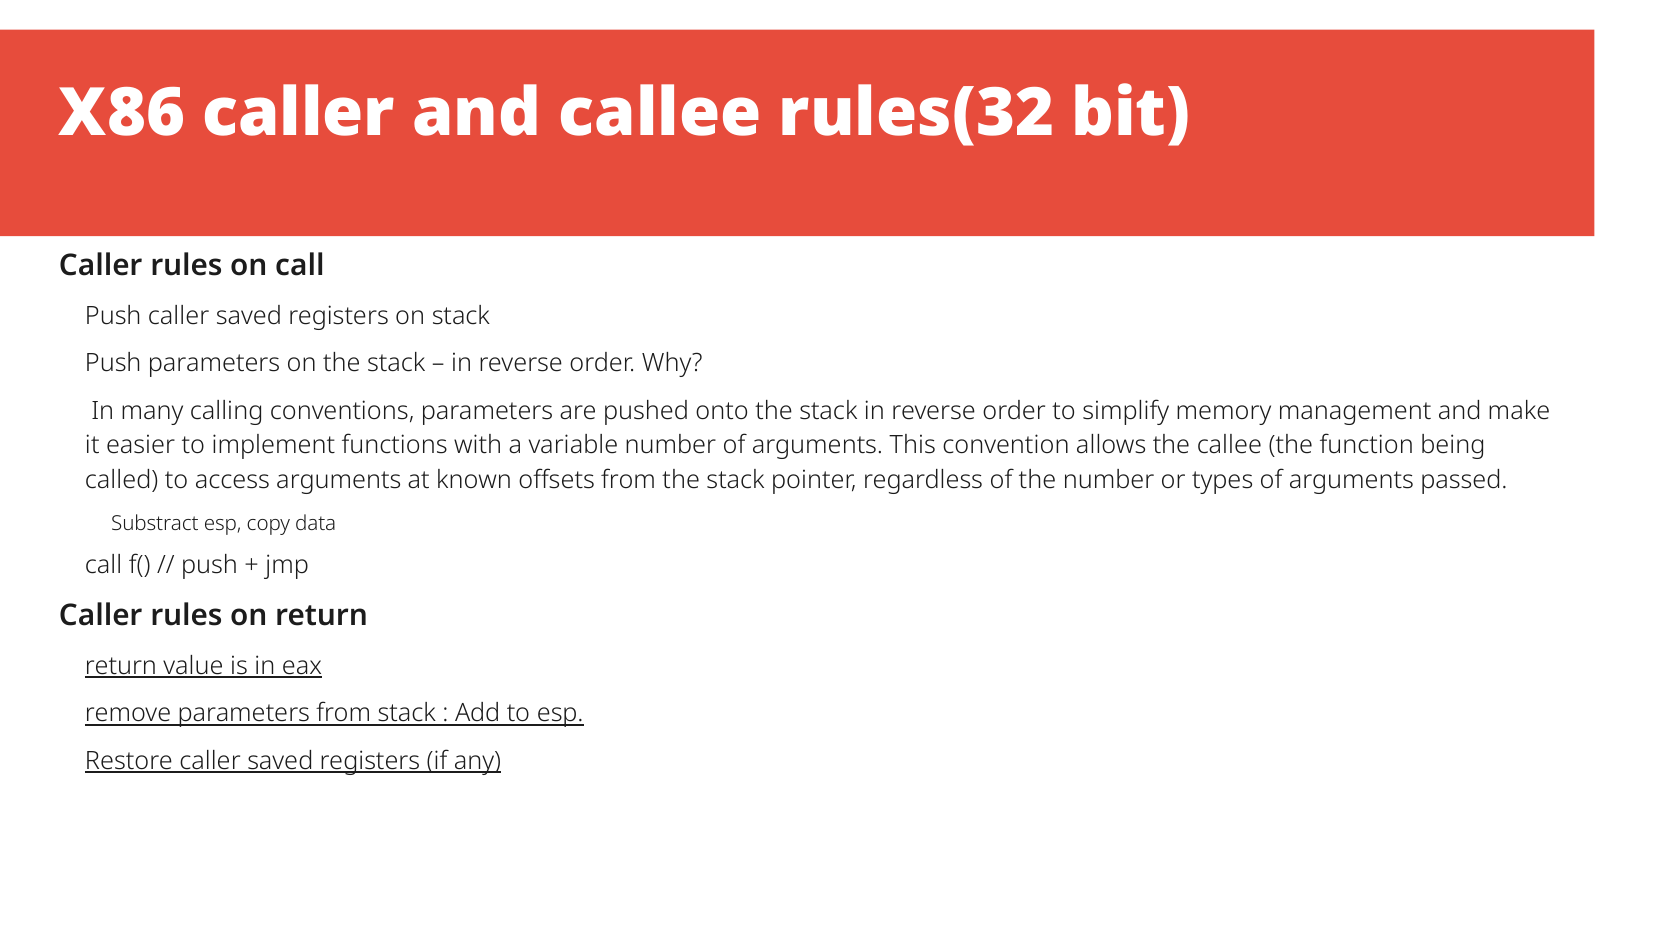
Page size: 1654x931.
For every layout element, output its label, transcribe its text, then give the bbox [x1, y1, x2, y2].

title X86 caller and callee rules(32 bit) [59, 44, 1595, 156]
list Caller rules on call Push caller saved registers on stack Push parameters on the stack – in reverse order. Why? In many calling conventions, parameters are pushed onto the stack in reverse order to simplify memory management and make it easier to implement functions with a variable number of arguments. This convention allows the callee (the function being called) to access arguments at known offsets from the stack pointer, regardless of the number or types of arguments passed. Substract esp, copy data call f() // push + jmp Caller rules on return return value is in eax remove parameters from stack : Add to esp. Restore caller saved registers (if any) [59, 243, 1565, 820]
